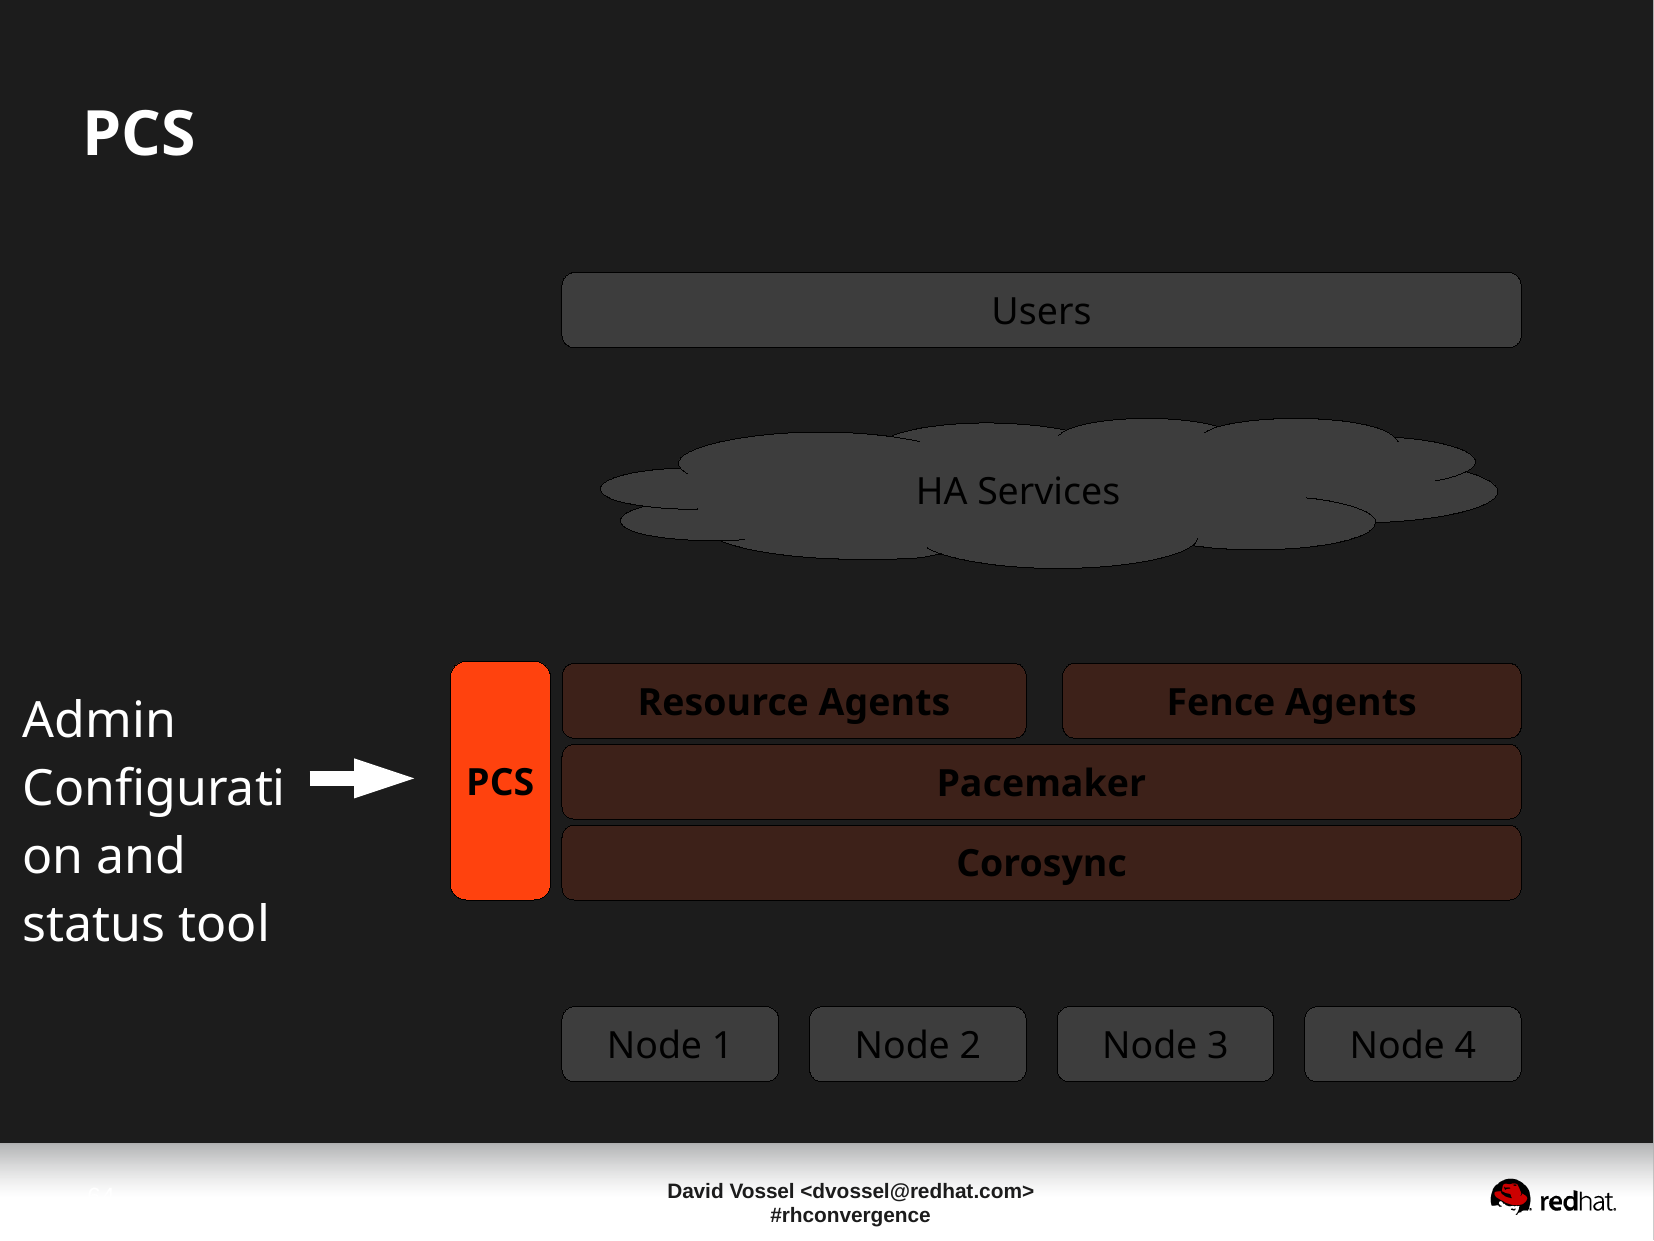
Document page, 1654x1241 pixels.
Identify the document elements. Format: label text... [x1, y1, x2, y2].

text_box Fence Agents [1062, 663, 1522, 739]
picture [0, 1143, 1654, 1241]
text_box Node 1 [561, 1006, 779, 1082]
text_box PCS [450, 661, 551, 901]
text_box Corosync [561, 825, 1522, 901]
text_box Admin Configuration and status tool [7, 676, 311, 886]
title PCS [82, 37, 1571, 226]
text_box HA Services [600, 418, 1498, 569]
text_box Node 4 [1304, 1006, 1522, 1082]
text_box Resource Agents [562, 663, 1027, 739]
text_box Pacemaker [561, 744, 1522, 820]
text_box Node 3 [1057, 1006, 1274, 1082]
text_box Users [561, 272, 1522, 348]
text_box Node 2 [809, 1006, 1027, 1082]
